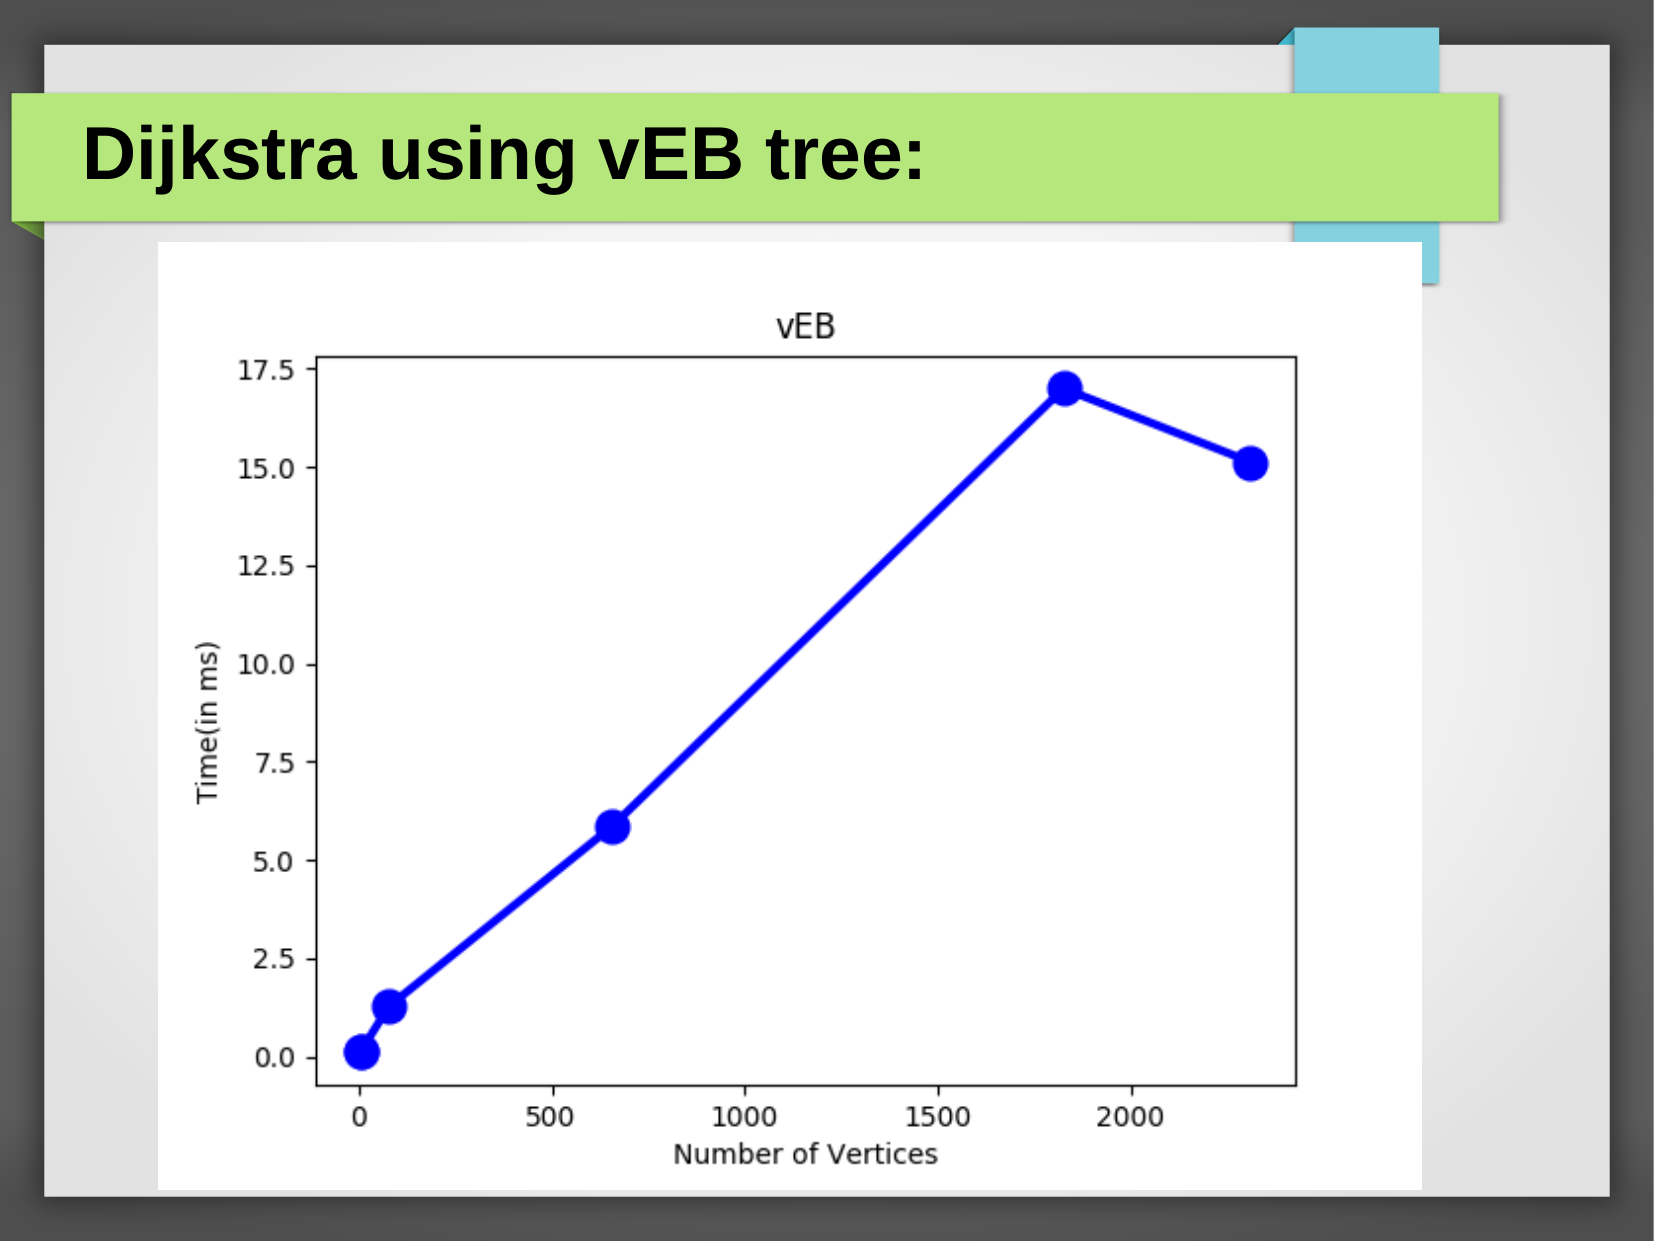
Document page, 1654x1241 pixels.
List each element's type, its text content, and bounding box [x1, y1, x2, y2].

picture [0, 0, 1654, 1241]
title Dijkstra using vEB tree: [82, 94, 1264, 213]
